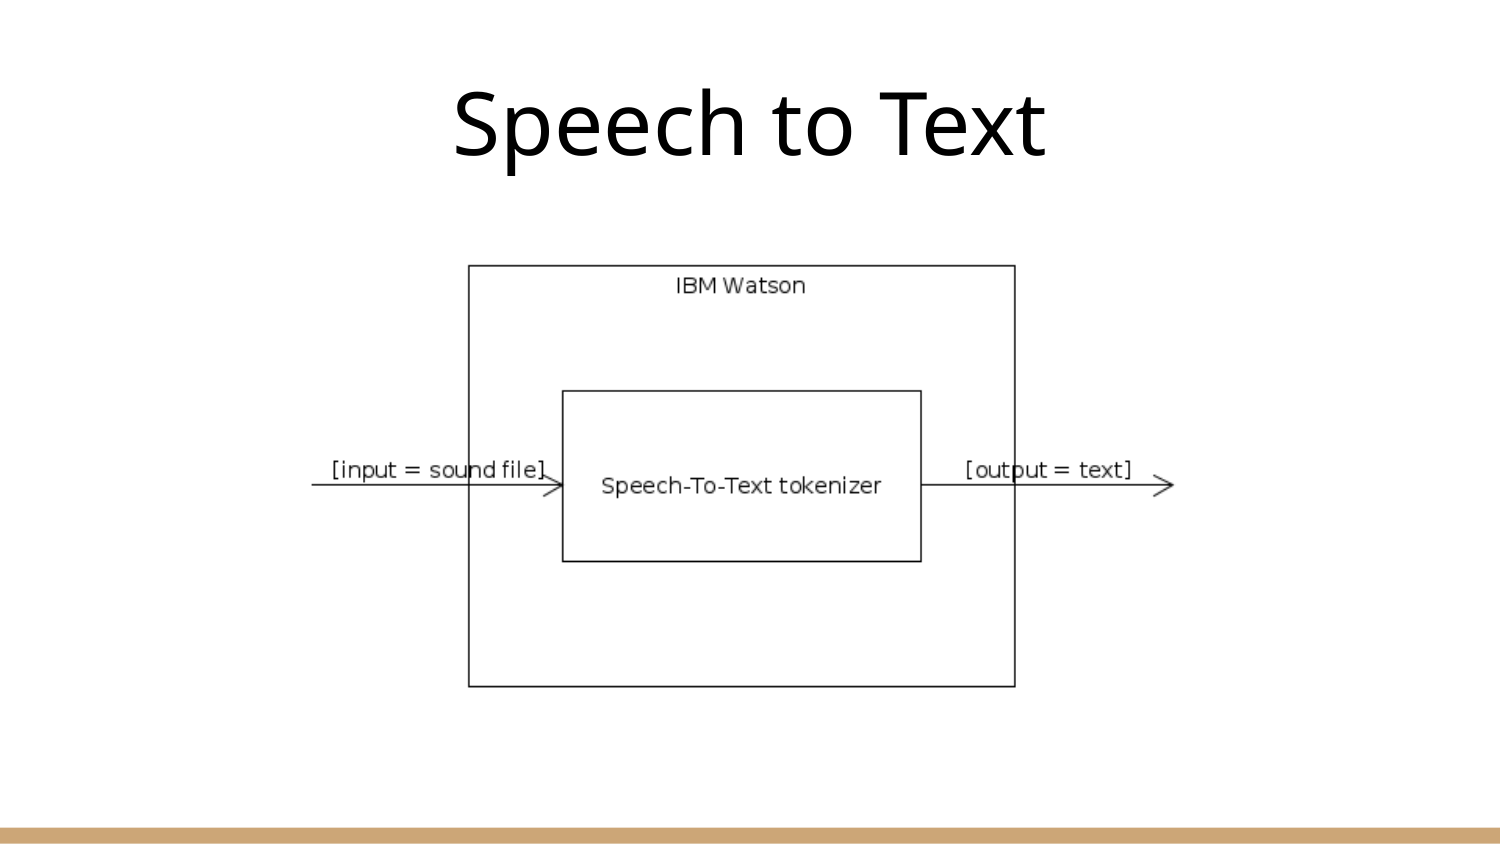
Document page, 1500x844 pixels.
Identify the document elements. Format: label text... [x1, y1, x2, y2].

picture [265, 234, 1235, 719]
title Speech to Text [51, 51, 1449, 189]
